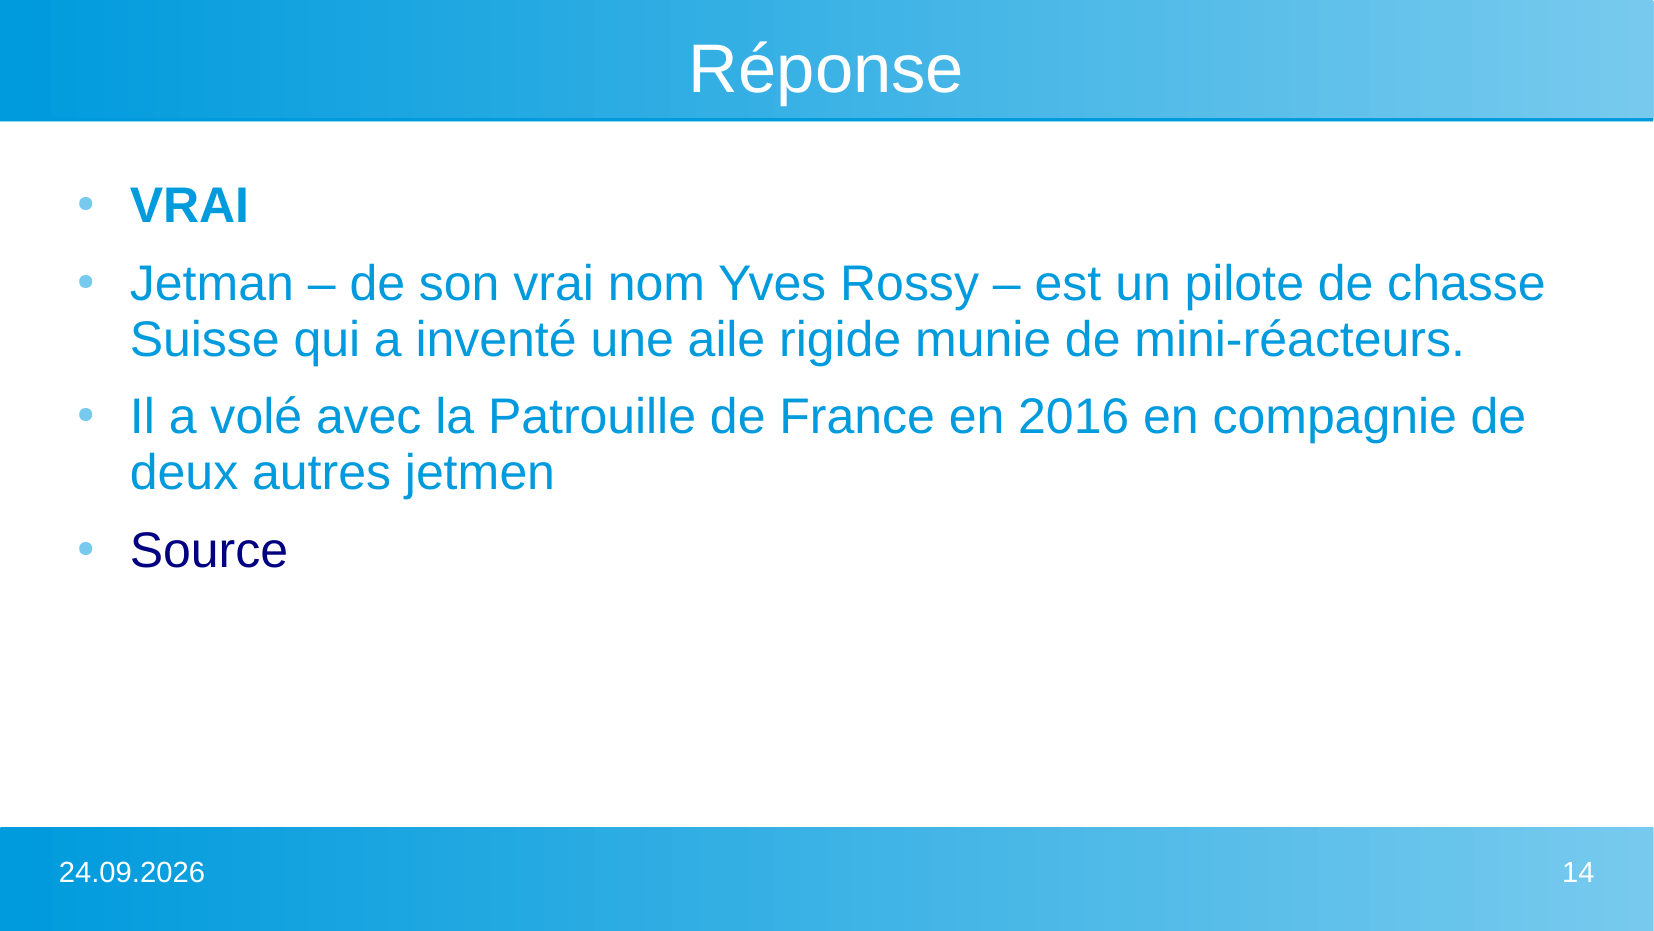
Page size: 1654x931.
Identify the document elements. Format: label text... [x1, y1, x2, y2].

title Réponse [59, 29, 1595, 108]
list VRAI Jetman – de son vrai nom Yves Rossy – est un pilote de chasse Suisse qui a inventé une aile rigide munie de mini-réacteurs. Il a volé avec la Patrouille de France en 2016 en compagnie de deux autres jetmen Source [59, 177, 1595, 768]
